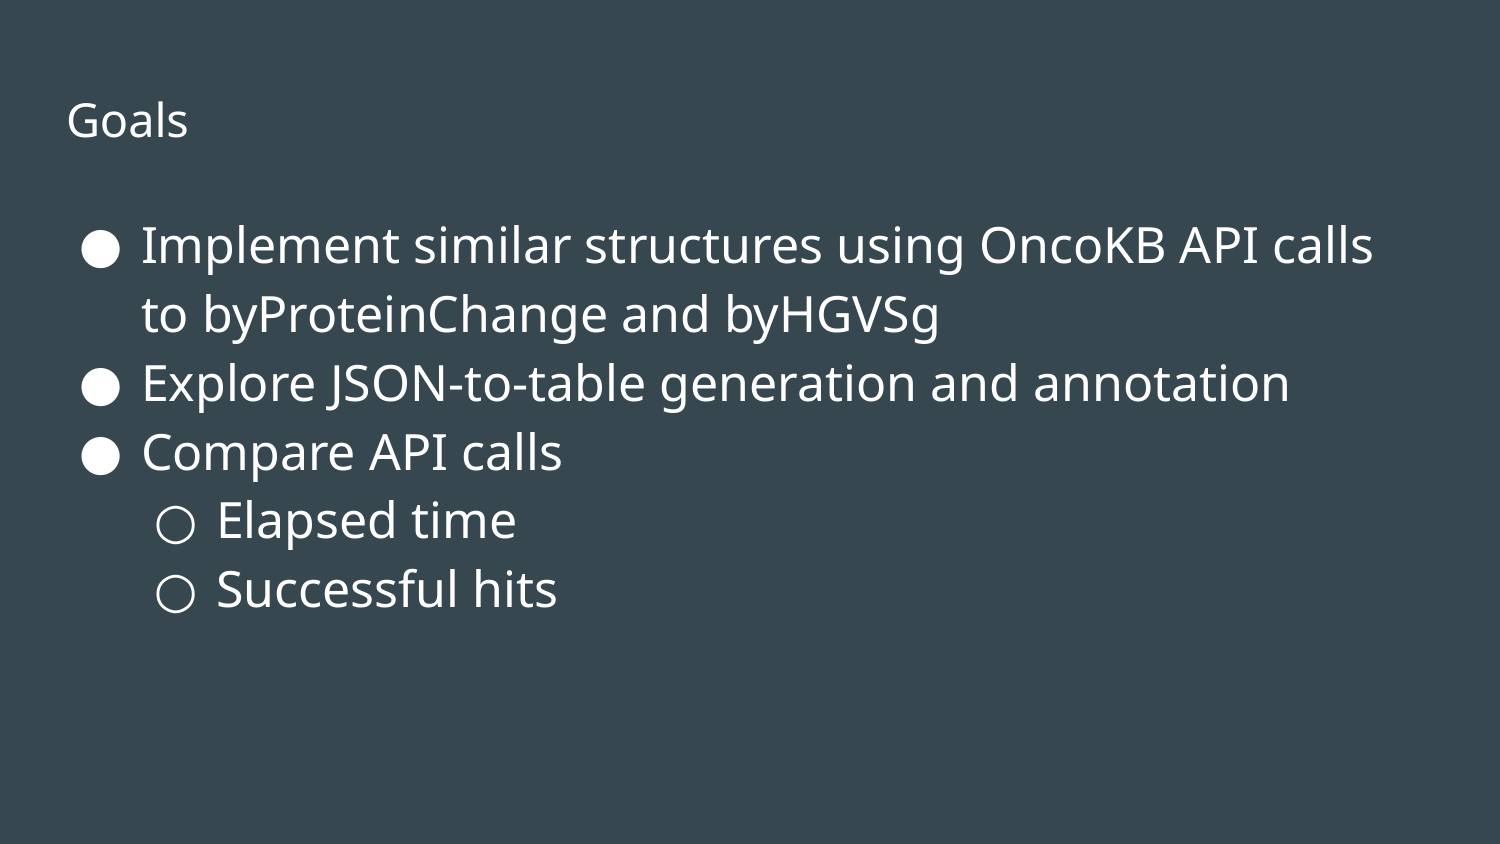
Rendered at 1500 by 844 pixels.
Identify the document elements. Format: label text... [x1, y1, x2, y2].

list Implement similar structures using OncoKB API calls to byProteinChange and byHGVSg Explore JSON-to-table generation and annotation Compare API calls Elapsed time Successful hits [51, 189, 1449, 750]
title Goals [51, 72, 1449, 167]
